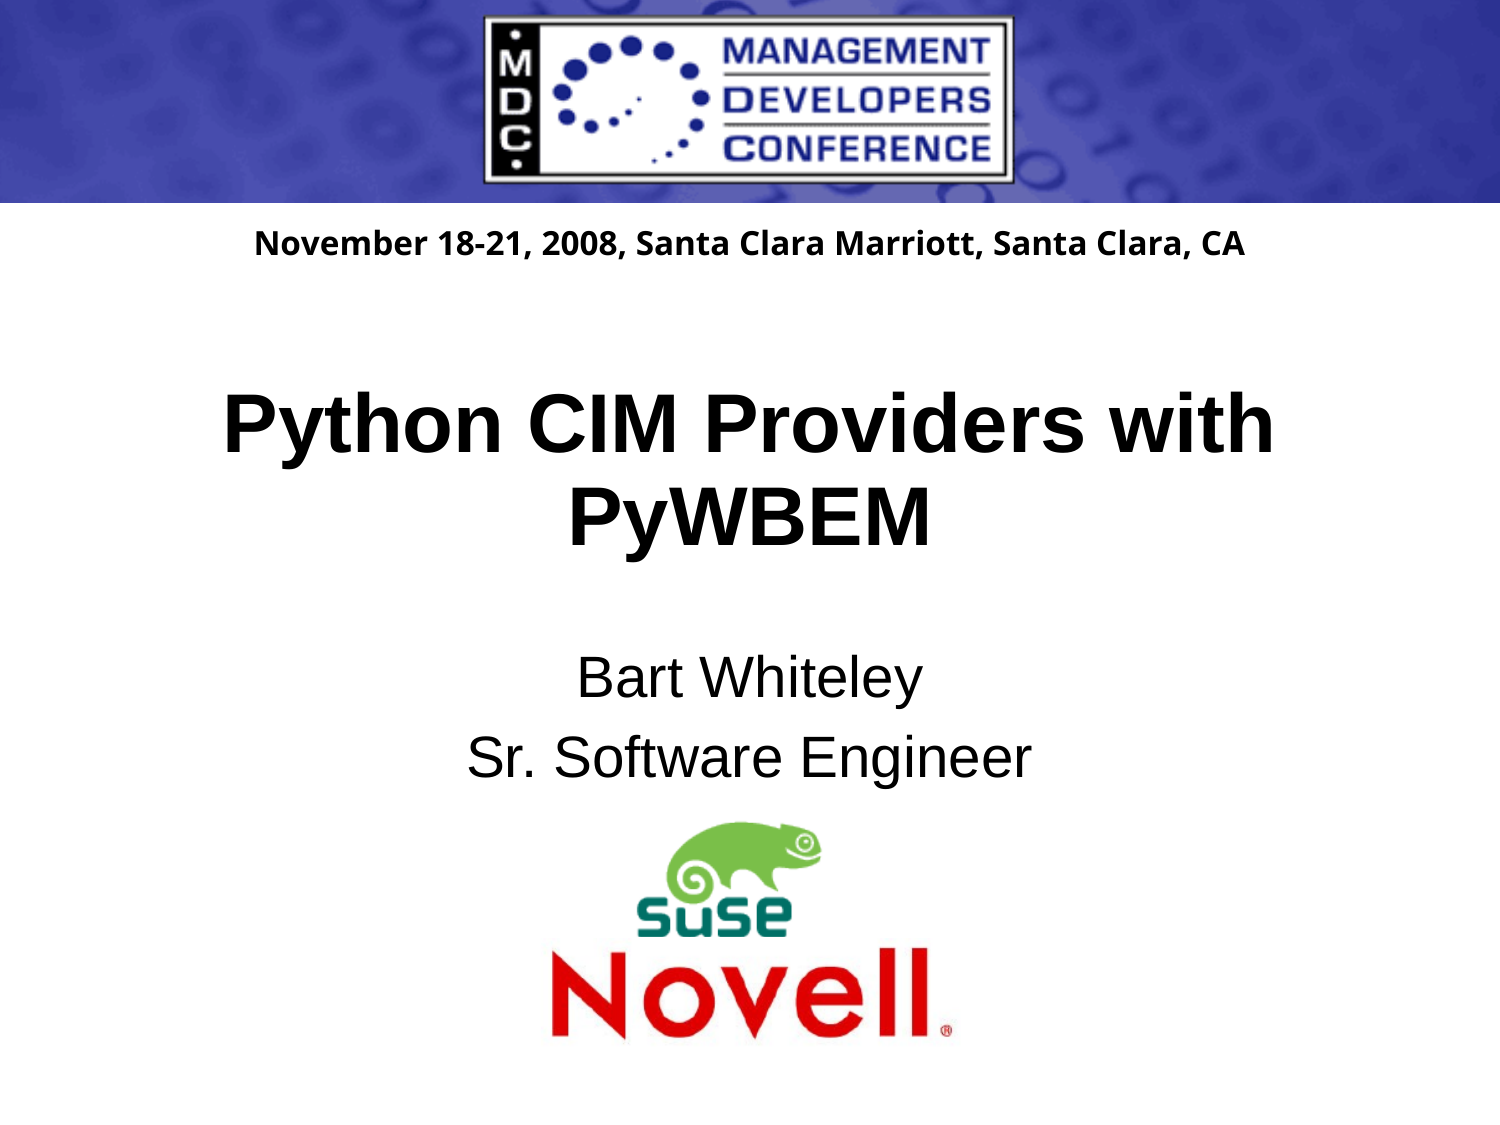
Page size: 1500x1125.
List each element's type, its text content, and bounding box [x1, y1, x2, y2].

text_box Bart Whiteley Sr. Software Engineer [225, 637, 1276, 926]
picture [525, 749, 968, 1048]
title Python CIM Providers with PyWBEM [112, 349, 1388, 591]
picture [0, 0, 1500, 203]
